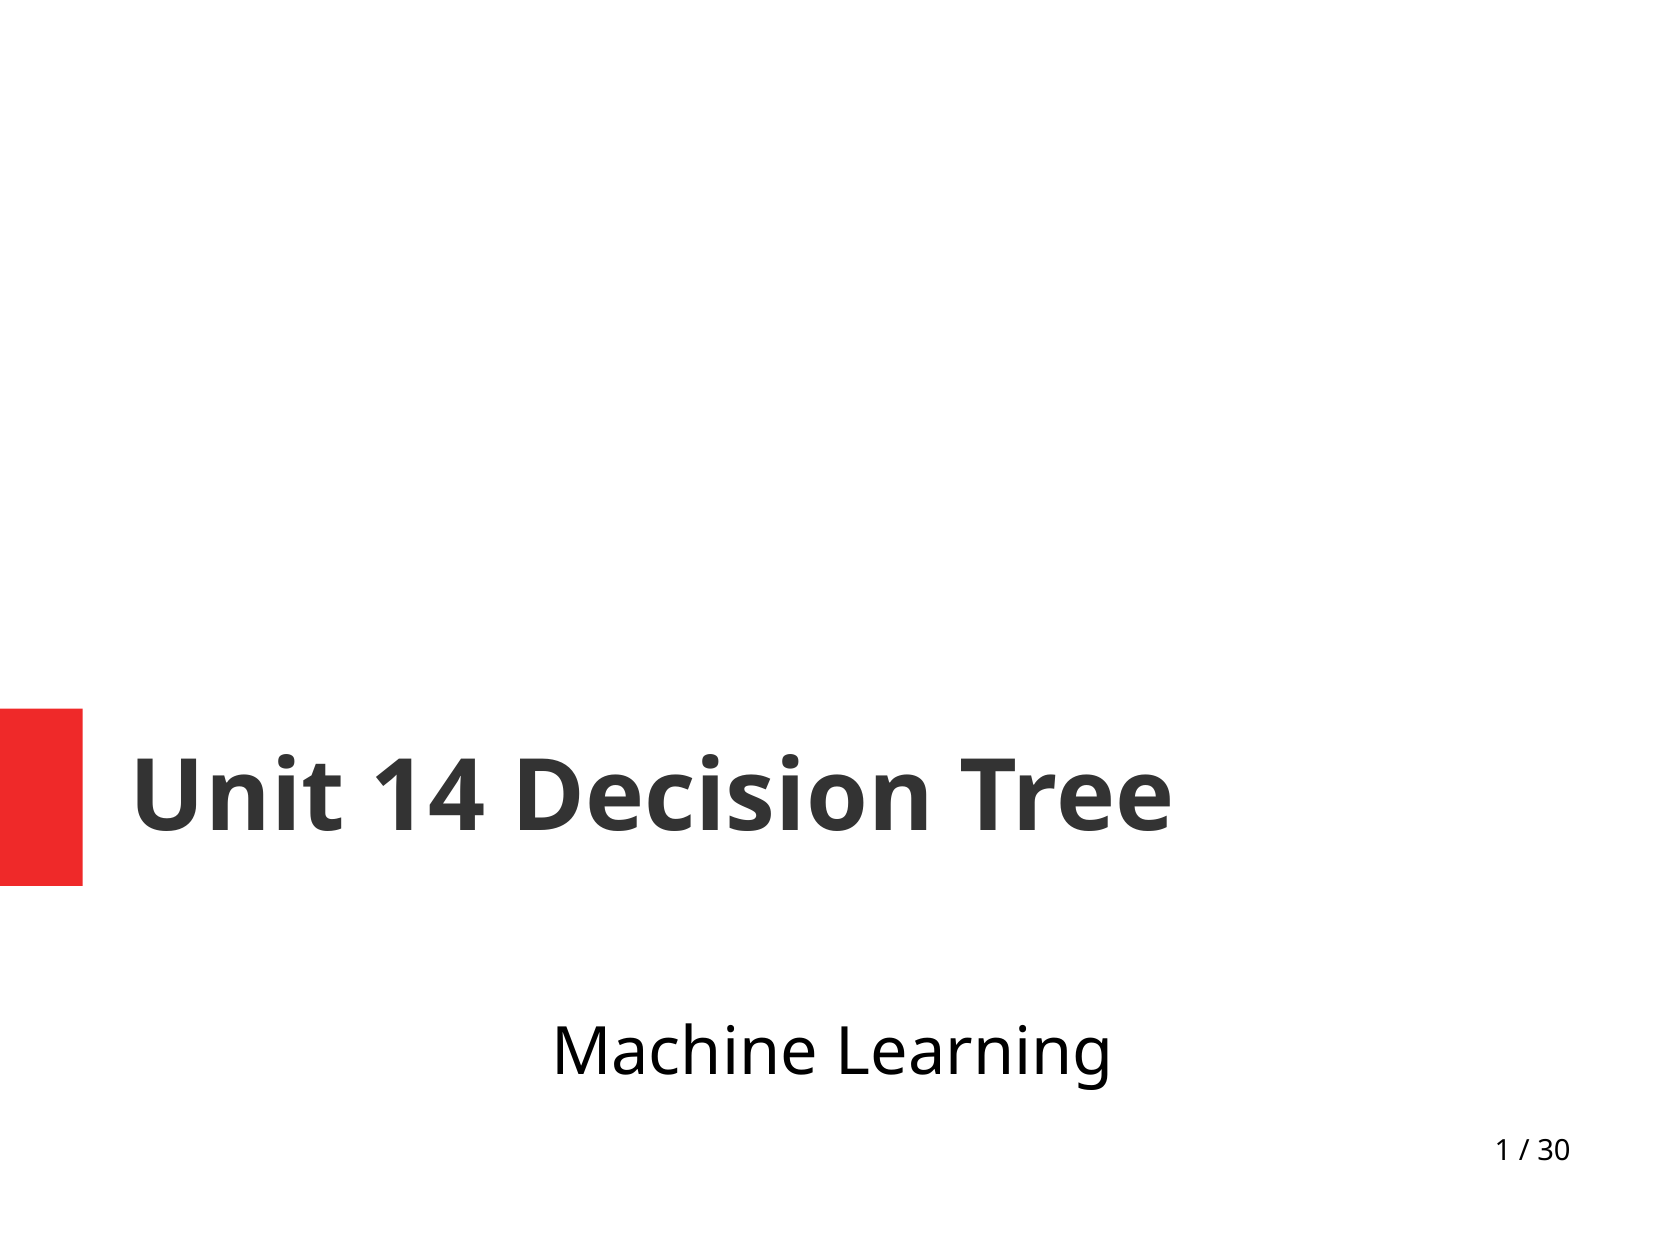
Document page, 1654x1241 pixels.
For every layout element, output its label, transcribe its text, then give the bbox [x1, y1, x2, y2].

subtitle Machine Learning [129, 968, 1536, 1130]
title Unit 14 Decision Tree [129, 673, 1536, 910]
